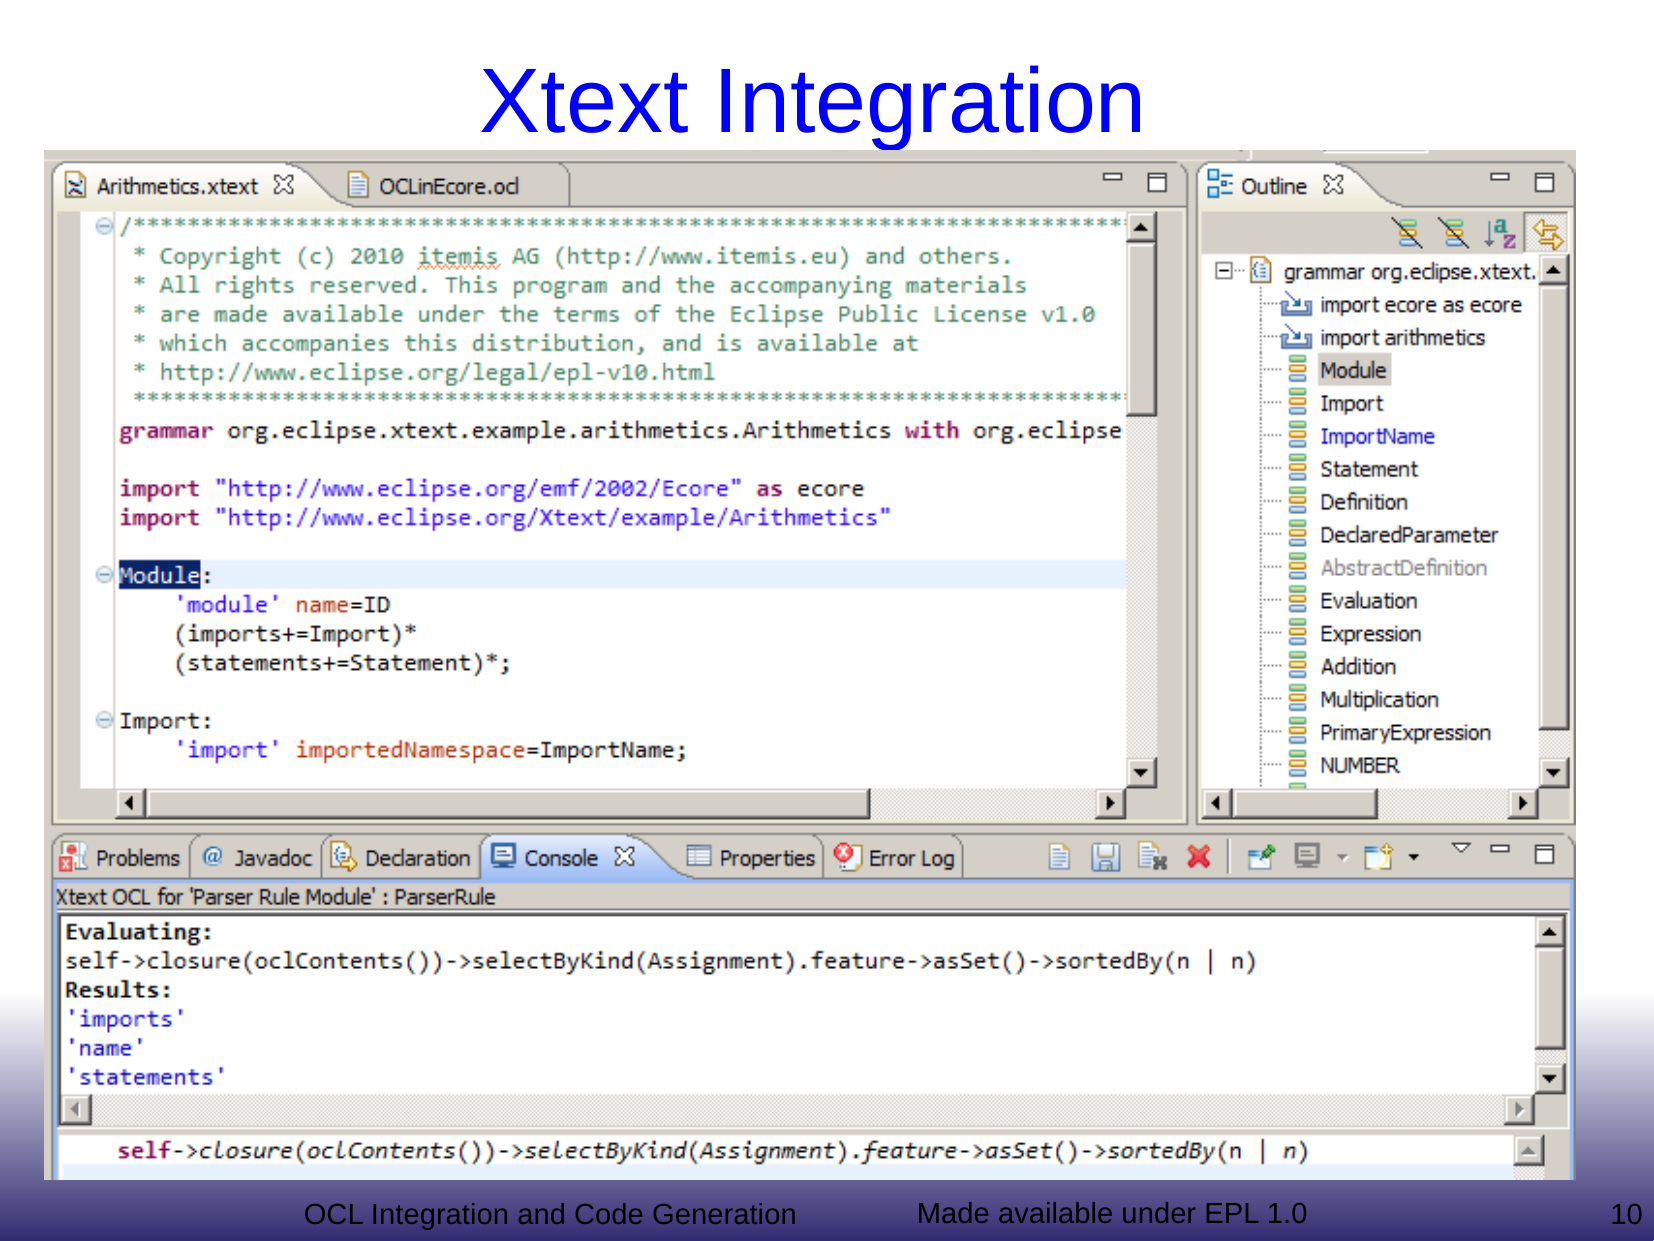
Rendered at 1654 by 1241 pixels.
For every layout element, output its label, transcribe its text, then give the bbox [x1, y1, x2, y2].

picture [44, 150, 1576, 1180]
title Xtext Integration [82, 49, 1571, 150]
